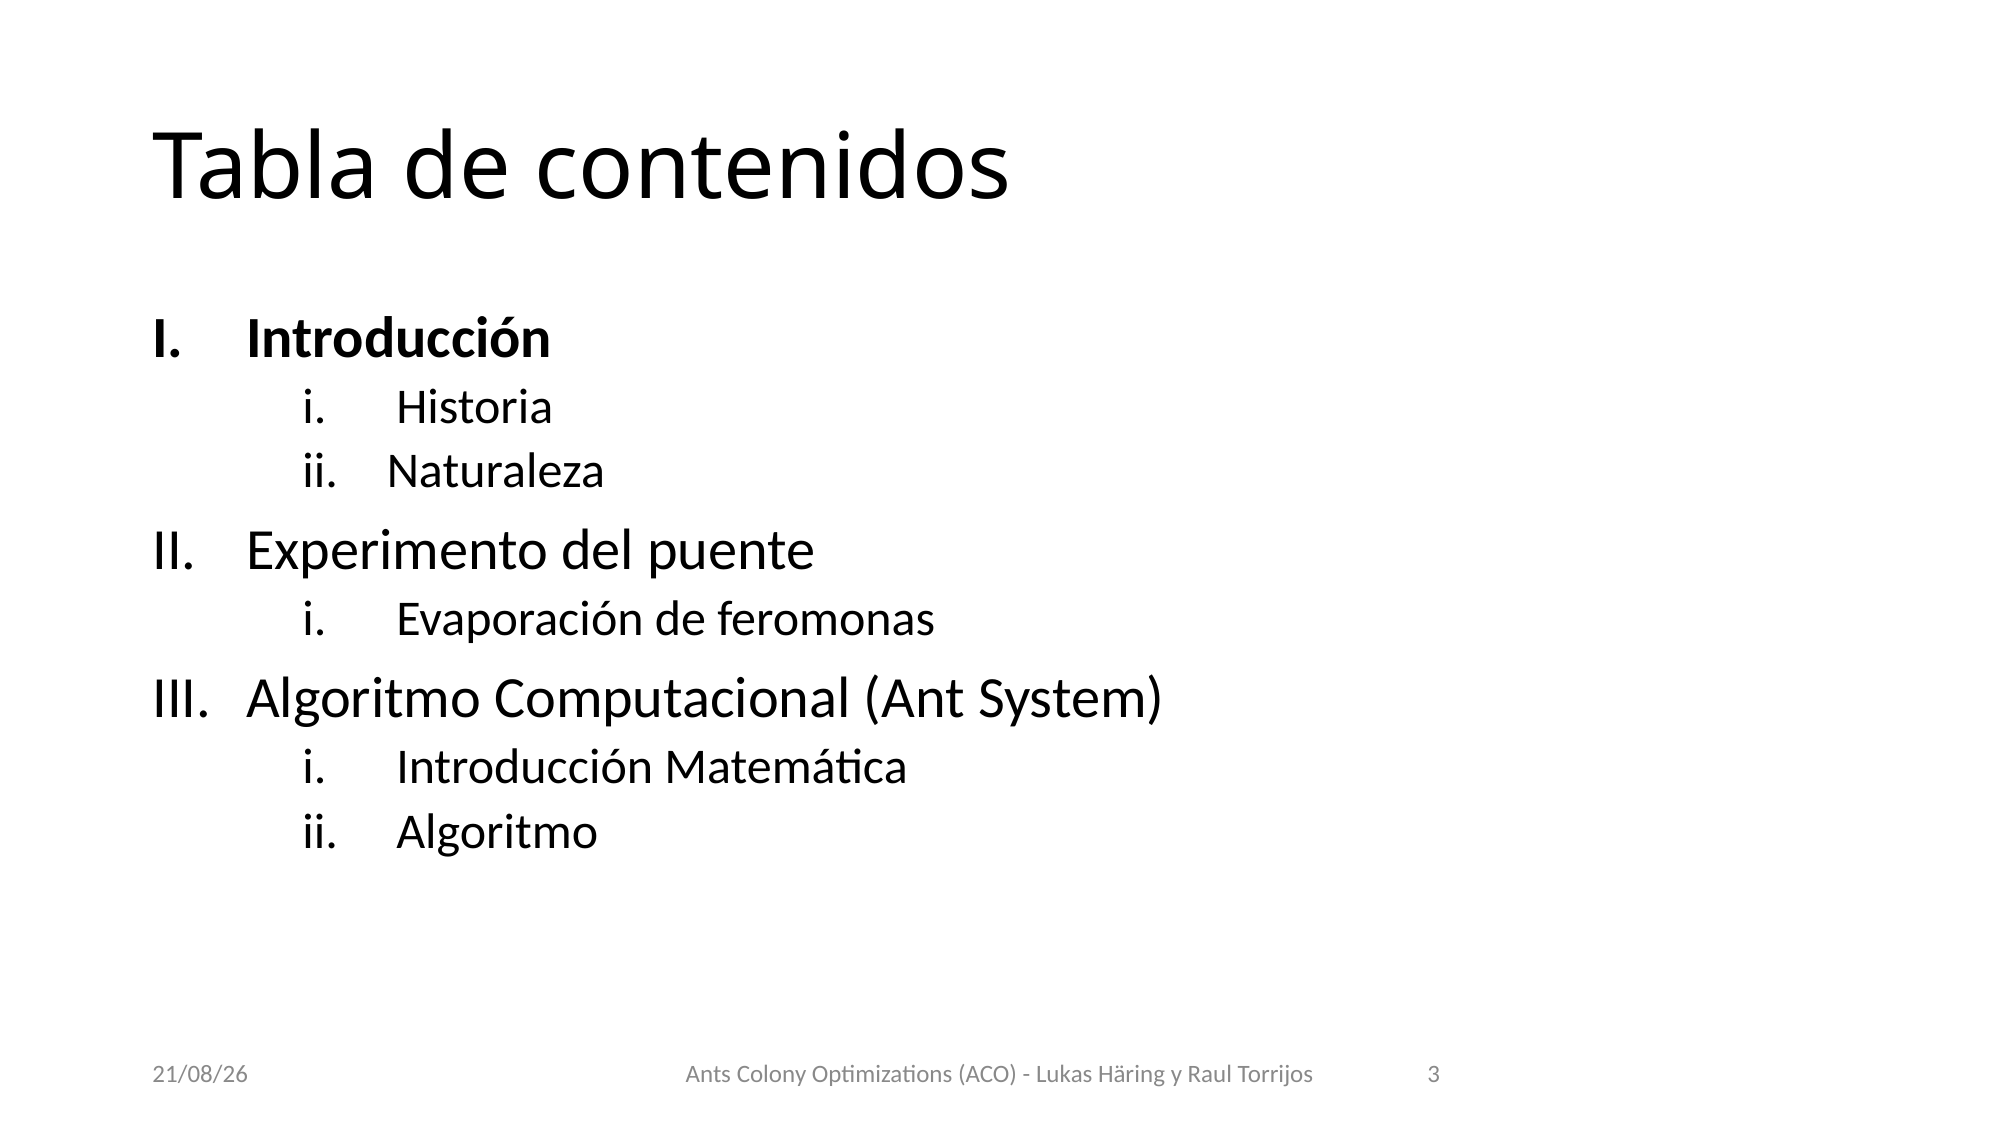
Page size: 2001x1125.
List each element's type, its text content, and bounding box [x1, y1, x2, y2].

list Introducción Historia Naturaleza Experimento del puente Evaporación de feromonas Algoritmo Computacional (Ant System) Introducción Matemática Algoritmo [137, 299, 1863, 1014]
title Tabla de contenidos [137, 59, 1863, 278]
text_box 19/05/2019 [137, 1042, 588, 1103]
text_box [1412, 1042, 1863, 1103]
text_box Ants Colony Optimizations (ACO) - Lukas Häring y Raul Torrijos [662, 1042, 1338, 1103]
